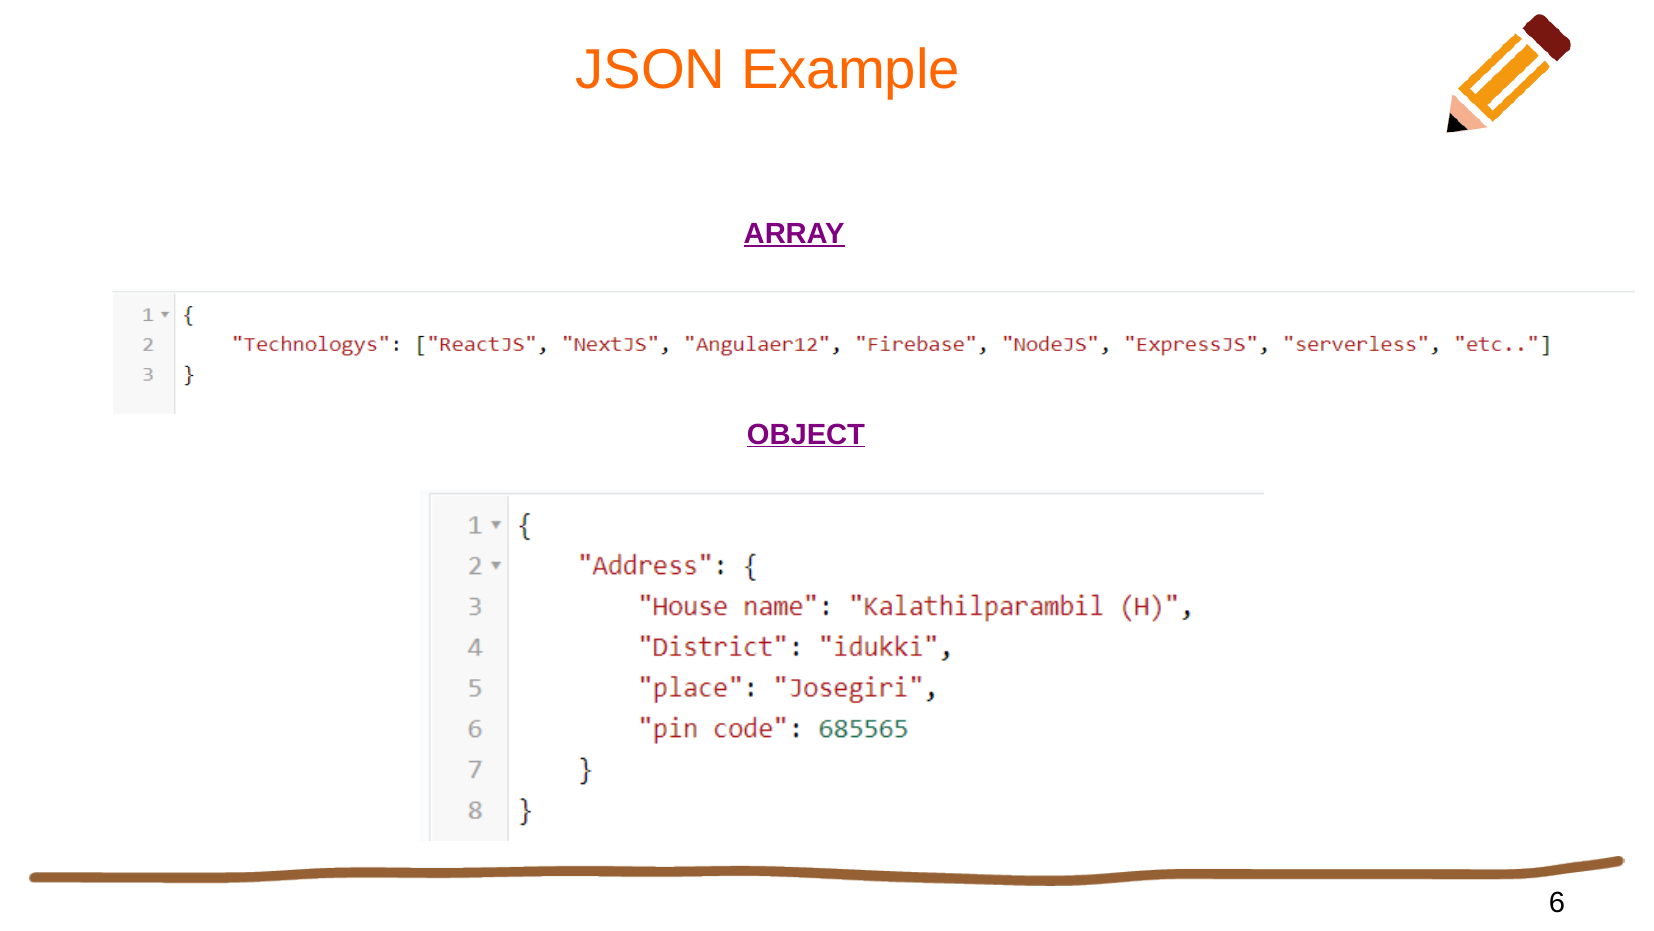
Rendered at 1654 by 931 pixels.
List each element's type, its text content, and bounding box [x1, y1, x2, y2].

picture [1446, 14, 1571, 133]
picture [112, 289, 1635, 414]
title OBJECT [732, 401, 880, 467]
title JSON Example [88, 17, 1447, 122]
title ARRAY [720, 200, 868, 266]
picture [29, 856, 1625, 886]
picture [420, 490, 1264, 841]
